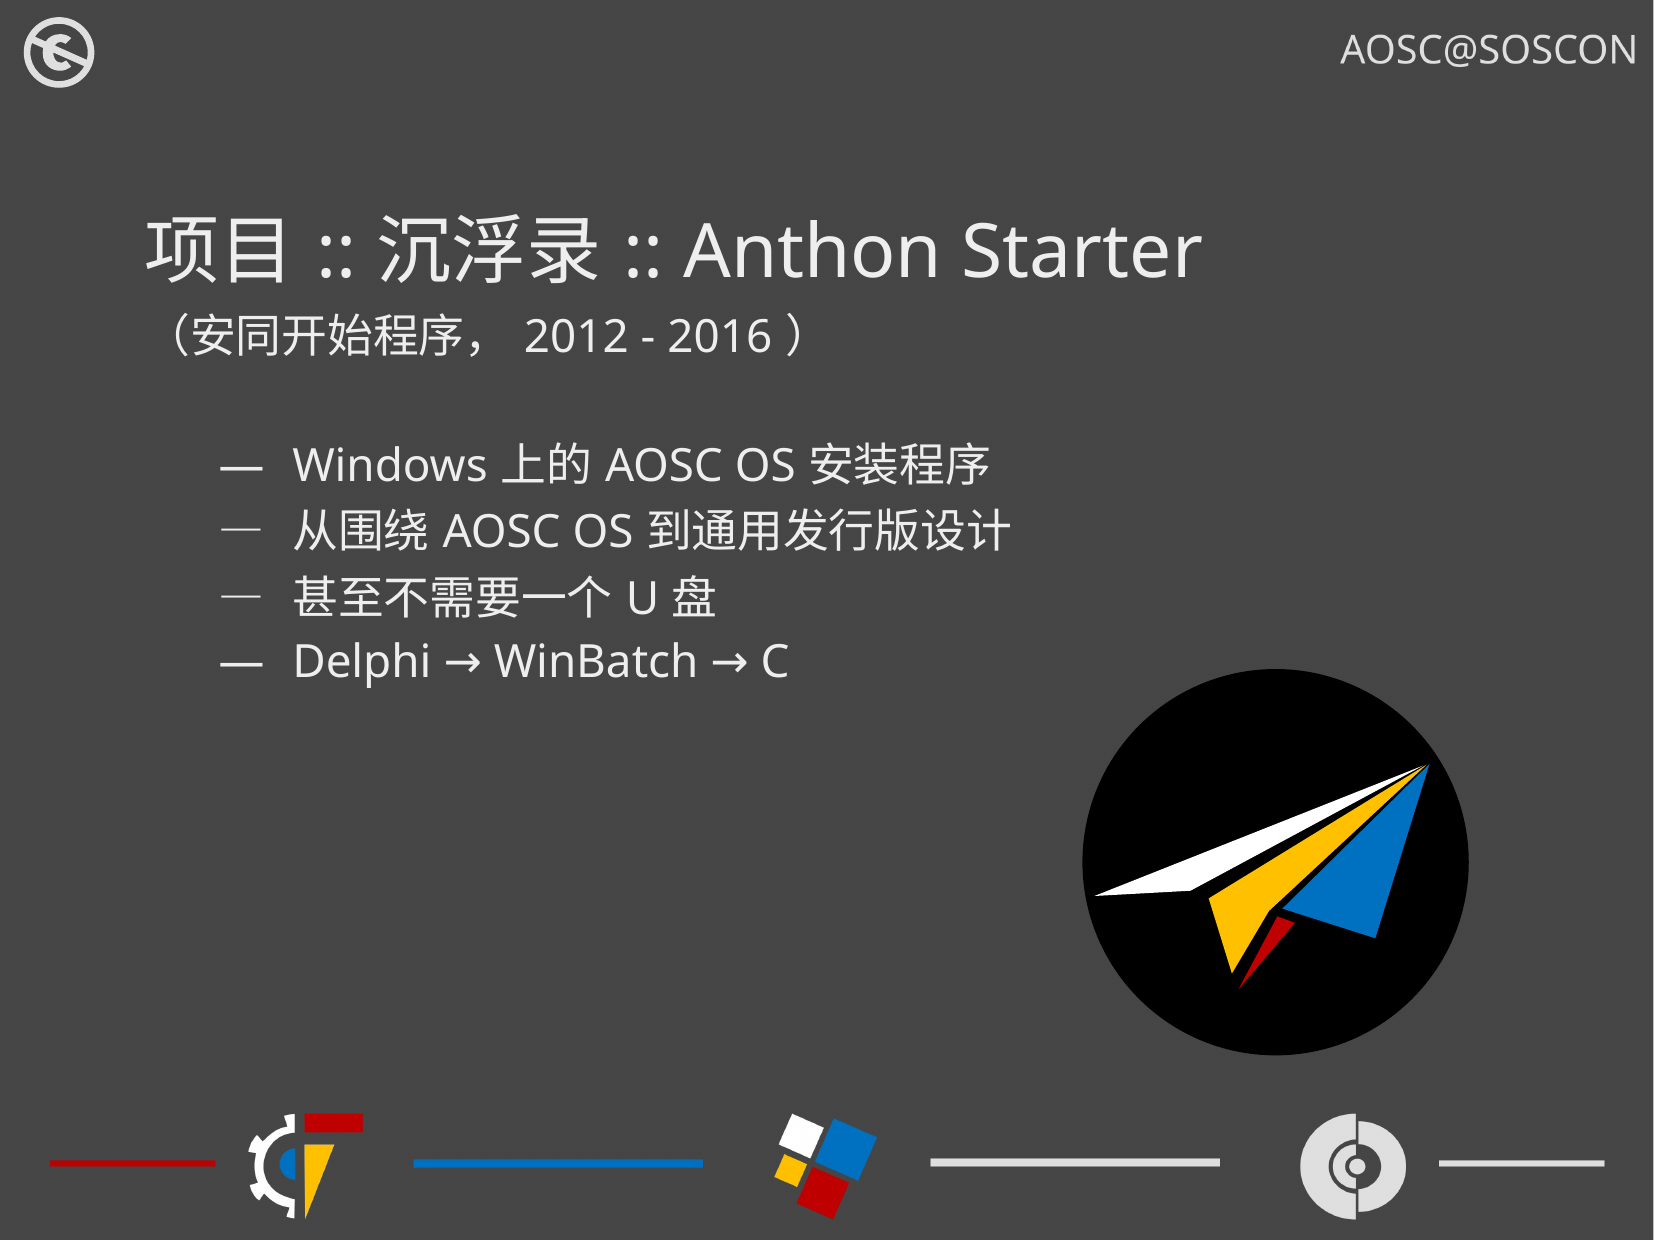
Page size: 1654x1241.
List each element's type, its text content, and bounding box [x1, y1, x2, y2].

text_box 项目::沉浮录:: Anthon Starter （安同开始程序，2012 - 2016） — Windows上的AOSC OS安装程序 — 从围绕AOSC OS到通用发行版设计 — 甚至不需要一个U盘 — Delphi → WinBatch → C [129, 183, 1536, 1028]
picture [0, 0, 1654, 1240]
